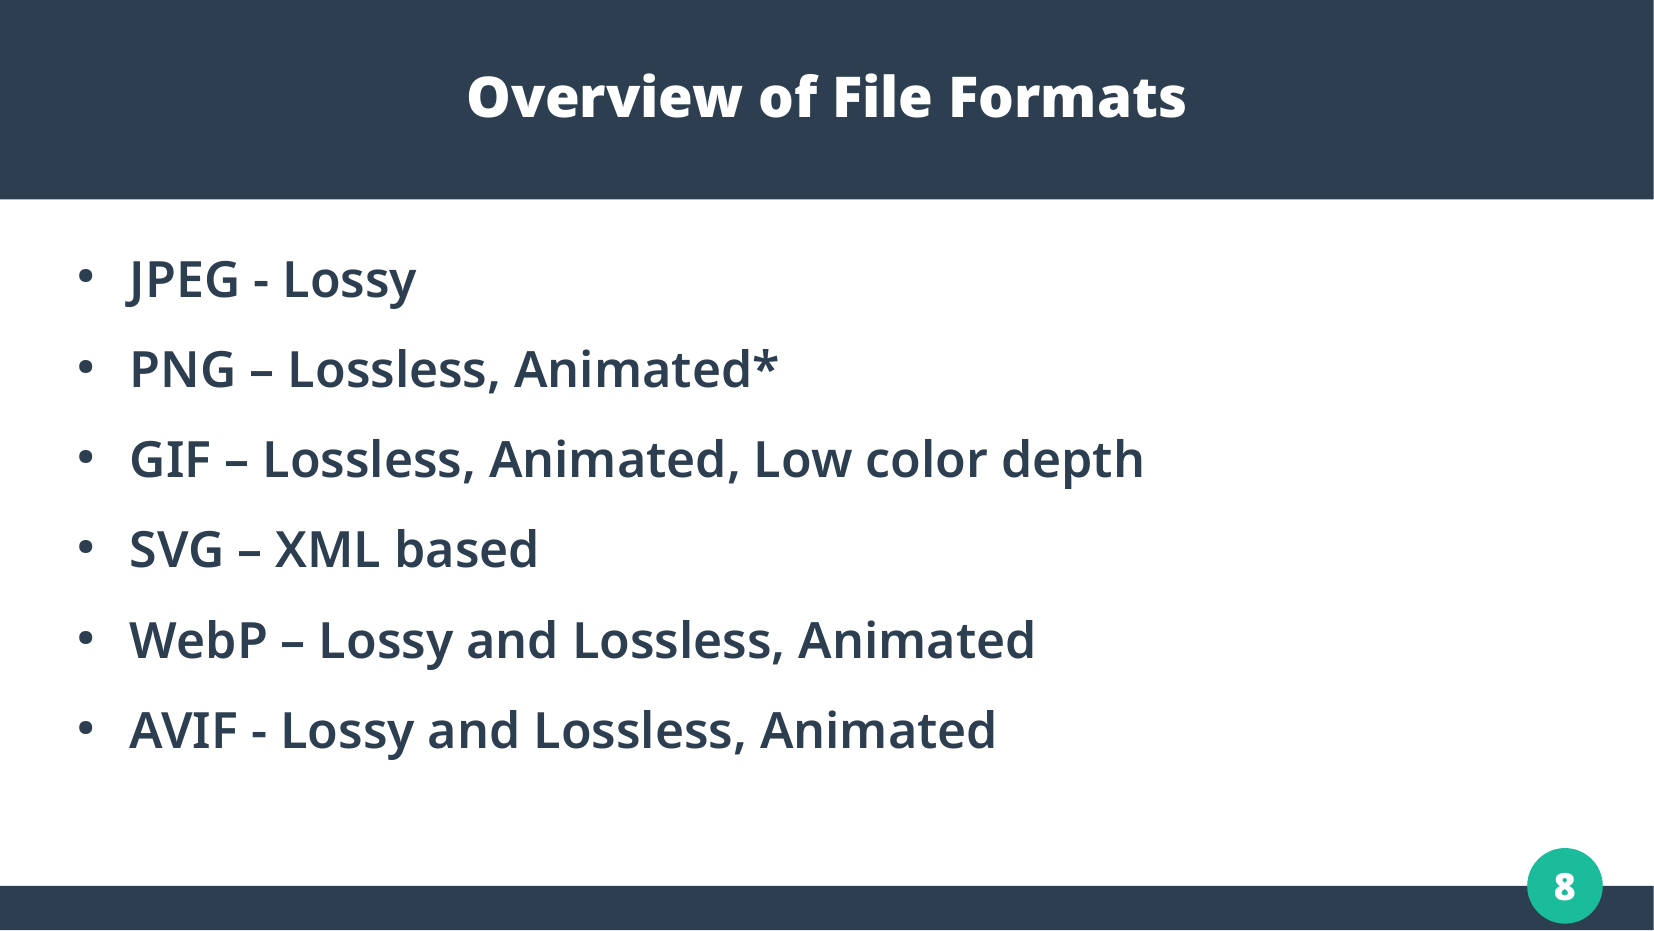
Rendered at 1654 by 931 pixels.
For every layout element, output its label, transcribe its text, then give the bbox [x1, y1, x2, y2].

list JPEG - Lossy PNG – Lossless, Animated* GIF – Lossless, Animated, Low color depth SVG – XML based WebP – Lossy and Lossless, Animated AVIF - Lossy and Lossless, Animated [59, 243, 1595, 864]
title Overview of File Formats [59, 37, 1595, 155]
